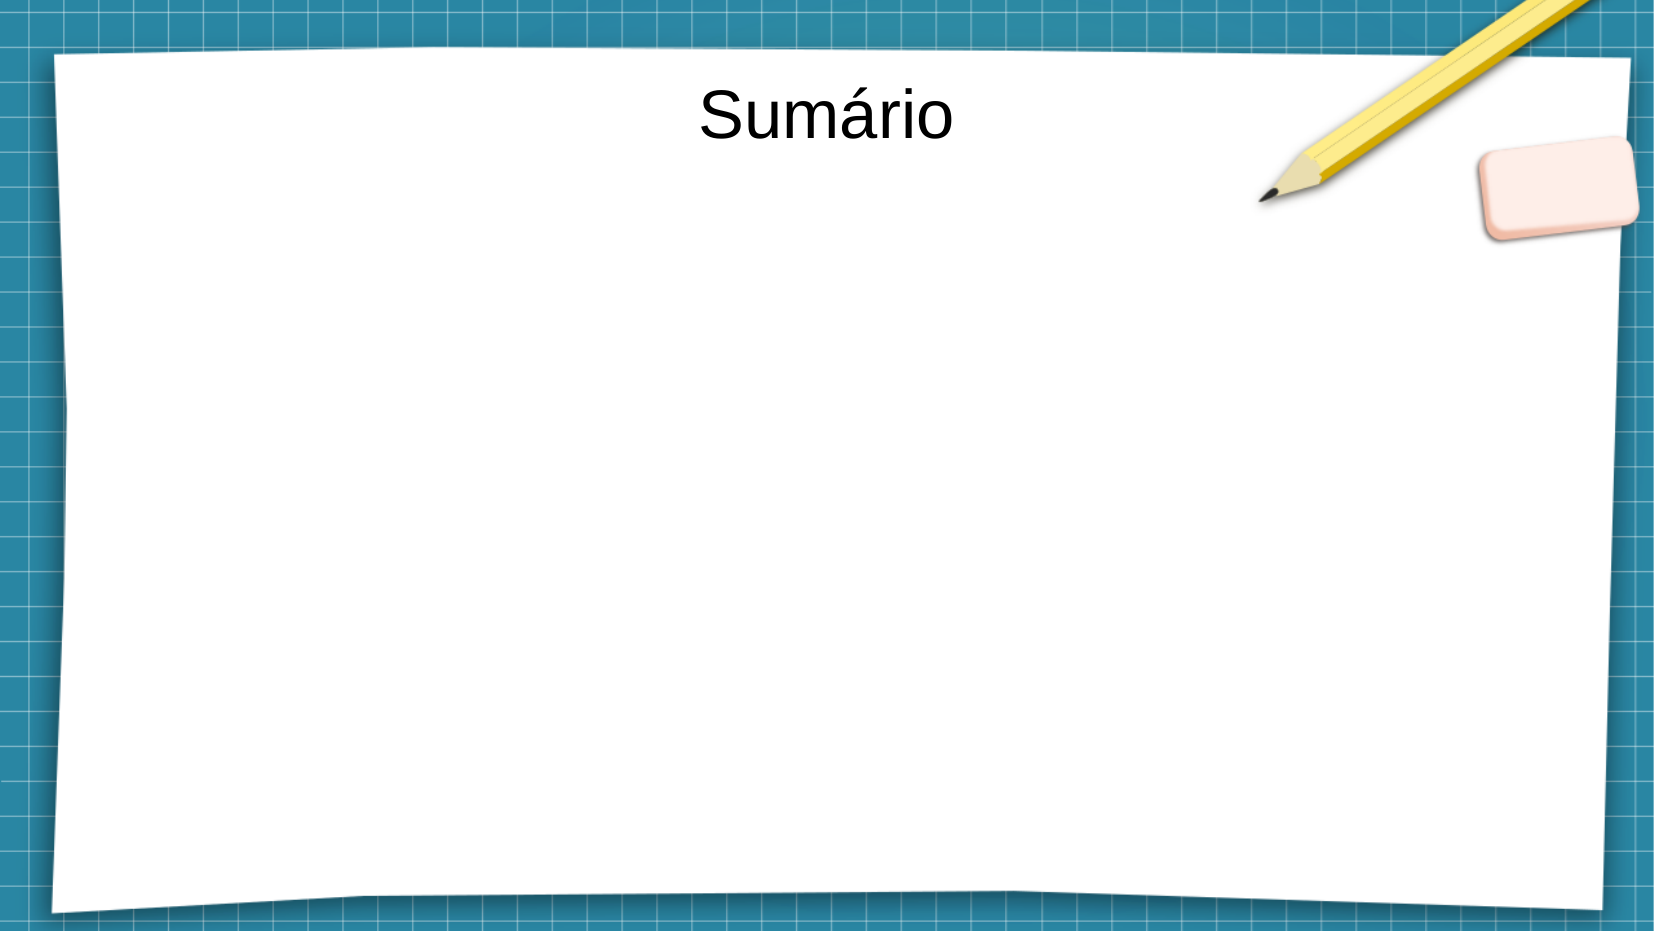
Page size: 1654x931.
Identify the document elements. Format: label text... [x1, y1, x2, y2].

title Sumário [82, 37, 1571, 193]
picture [0, 0, 1654, 931]
